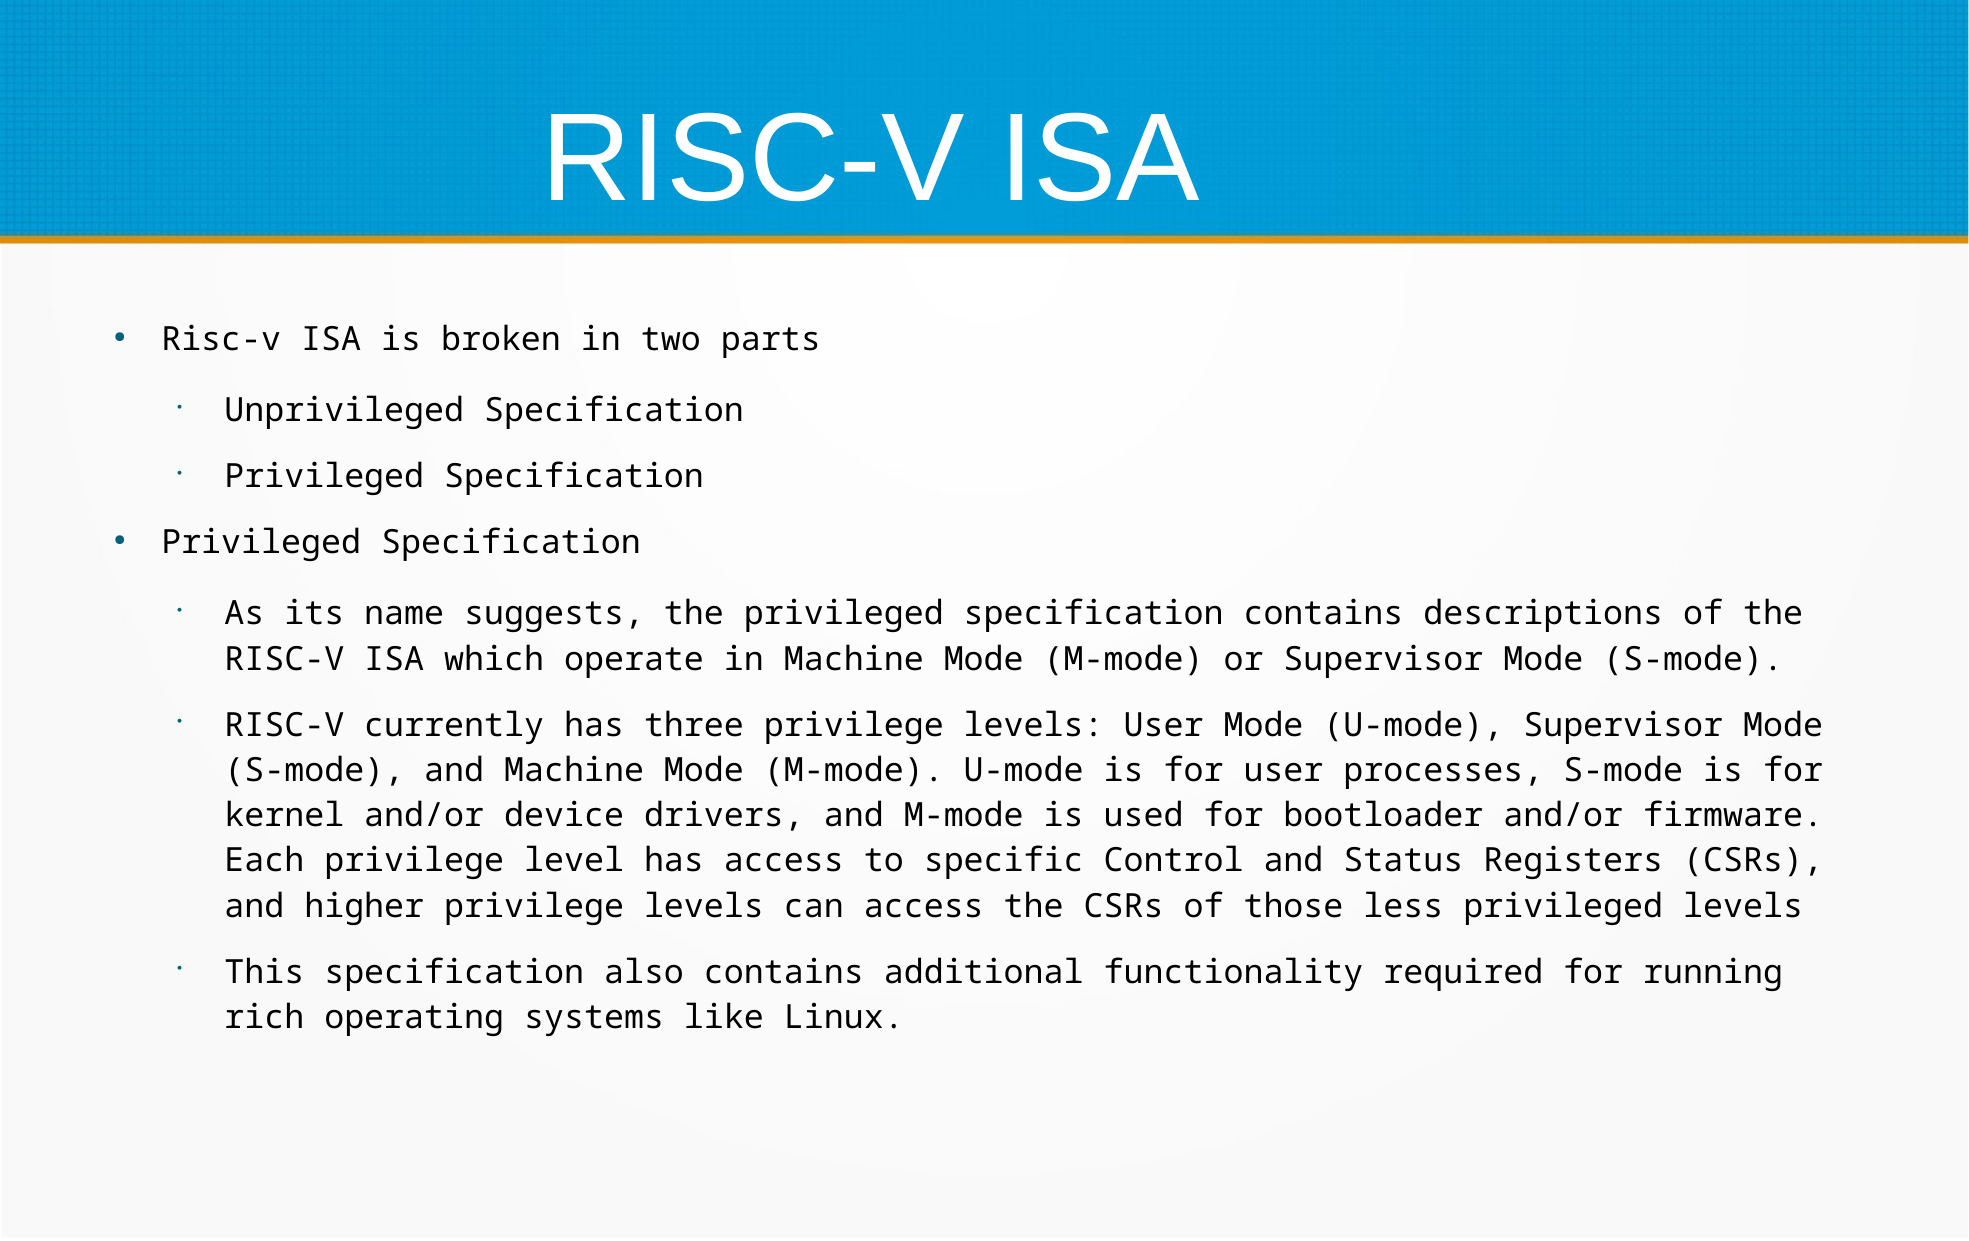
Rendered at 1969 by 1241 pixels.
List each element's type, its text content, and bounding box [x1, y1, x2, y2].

list Risc-v ISA is broken in two parts Unprivileged Specification Privileged Specification Privileged Specification As its name suggests, the privileged specification contains descriptions of the RISC-V ISA which operate in Machine Mode (M-mode) or Supervisor Mode (S-mode). RISC-V currently has three privilege levels: User Mode (U-mode), Supervisor Mode (S-mode), and Machine Mode (M-mode). U-mode is for user processes, S-mode is for kernel and/or device drivers, and M-mode is used for bootloader and/or firmware. Each privilege level has access to specific Control and Status Registers (CSRs), and higher privilege levels can access the CSRs of those less privileged levels This specification also contains additional functionality required for running rich operating systems like Linux. [98, 315, 1861, 1081]
title RISC-V ISA [98, 19, 1870, 227]
picture [0, 233, 1969, 1241]
